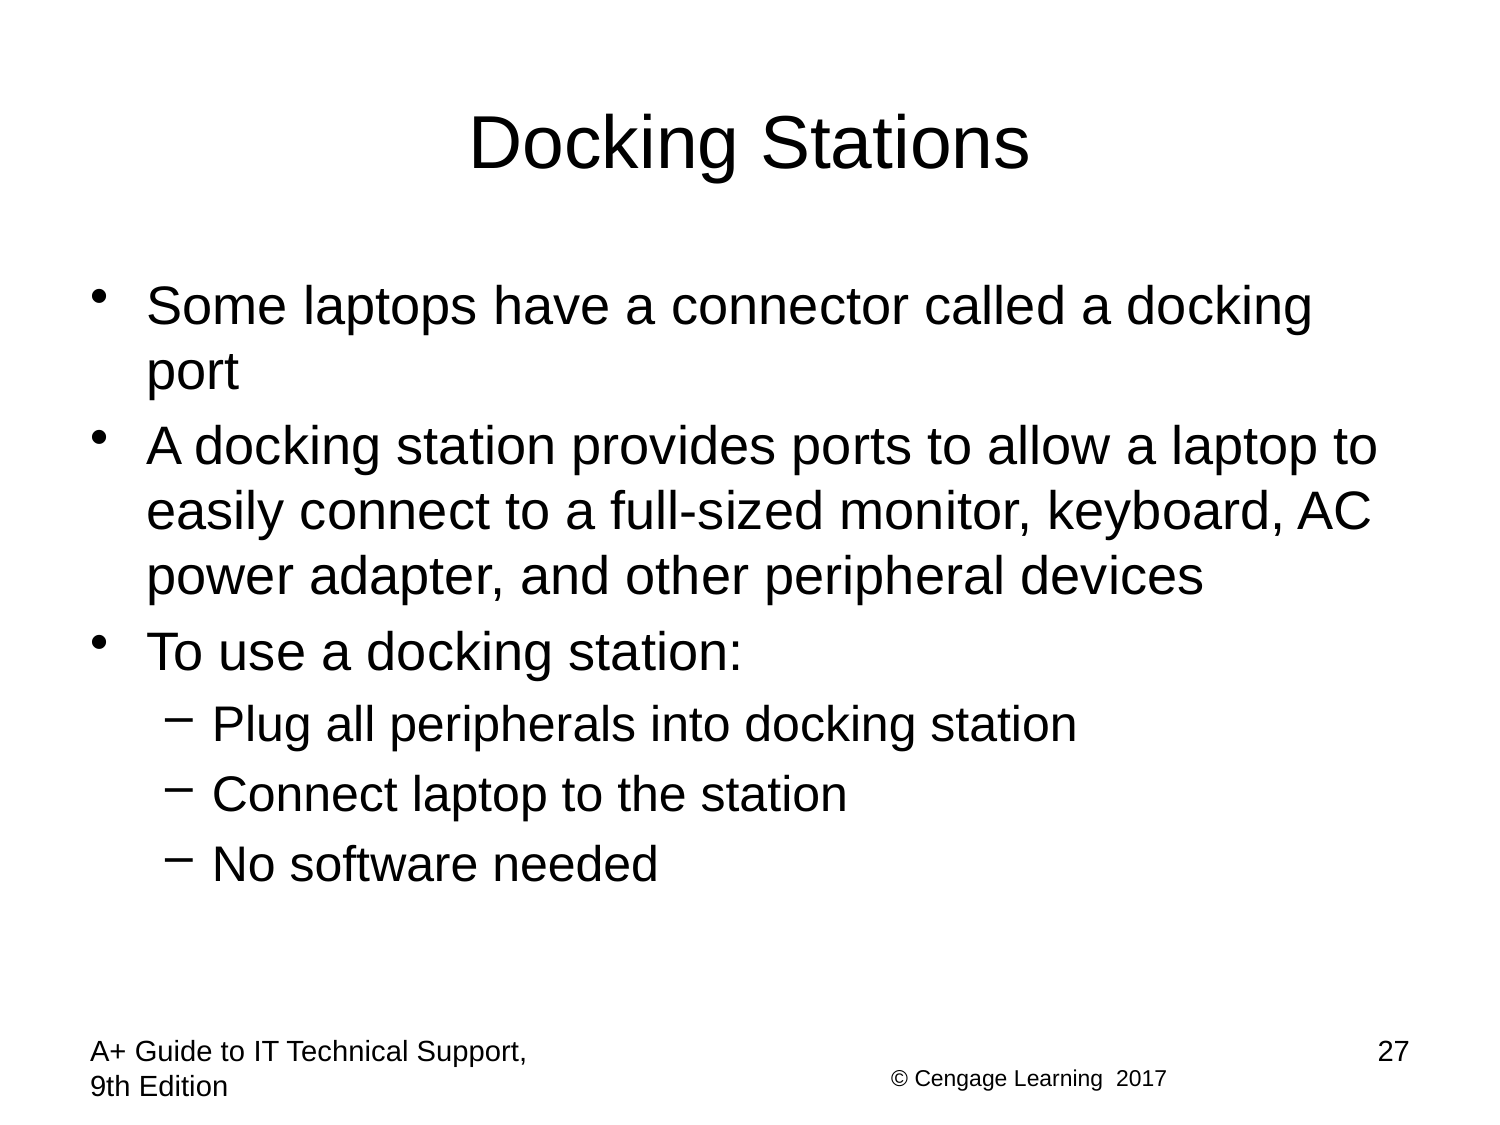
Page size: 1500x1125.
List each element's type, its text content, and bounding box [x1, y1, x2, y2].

title Docking Stations [75, 45, 1425, 233]
slide_number <number> [1312, 1024, 1425, 1103]
footer A+ Guide to IT Technical Support, 9th Edition [75, 1024, 588, 1103]
list Some laptops have a connector called a docking port A docking station provides ports to allow a laptop to easily connect to a full-sized monitor, keyboard, AC power adapter, and other peripheral devices To use a docking station: Plug all peripherals into docking station Connect laptop to the station No software needed [75, 262, 1425, 1005]
